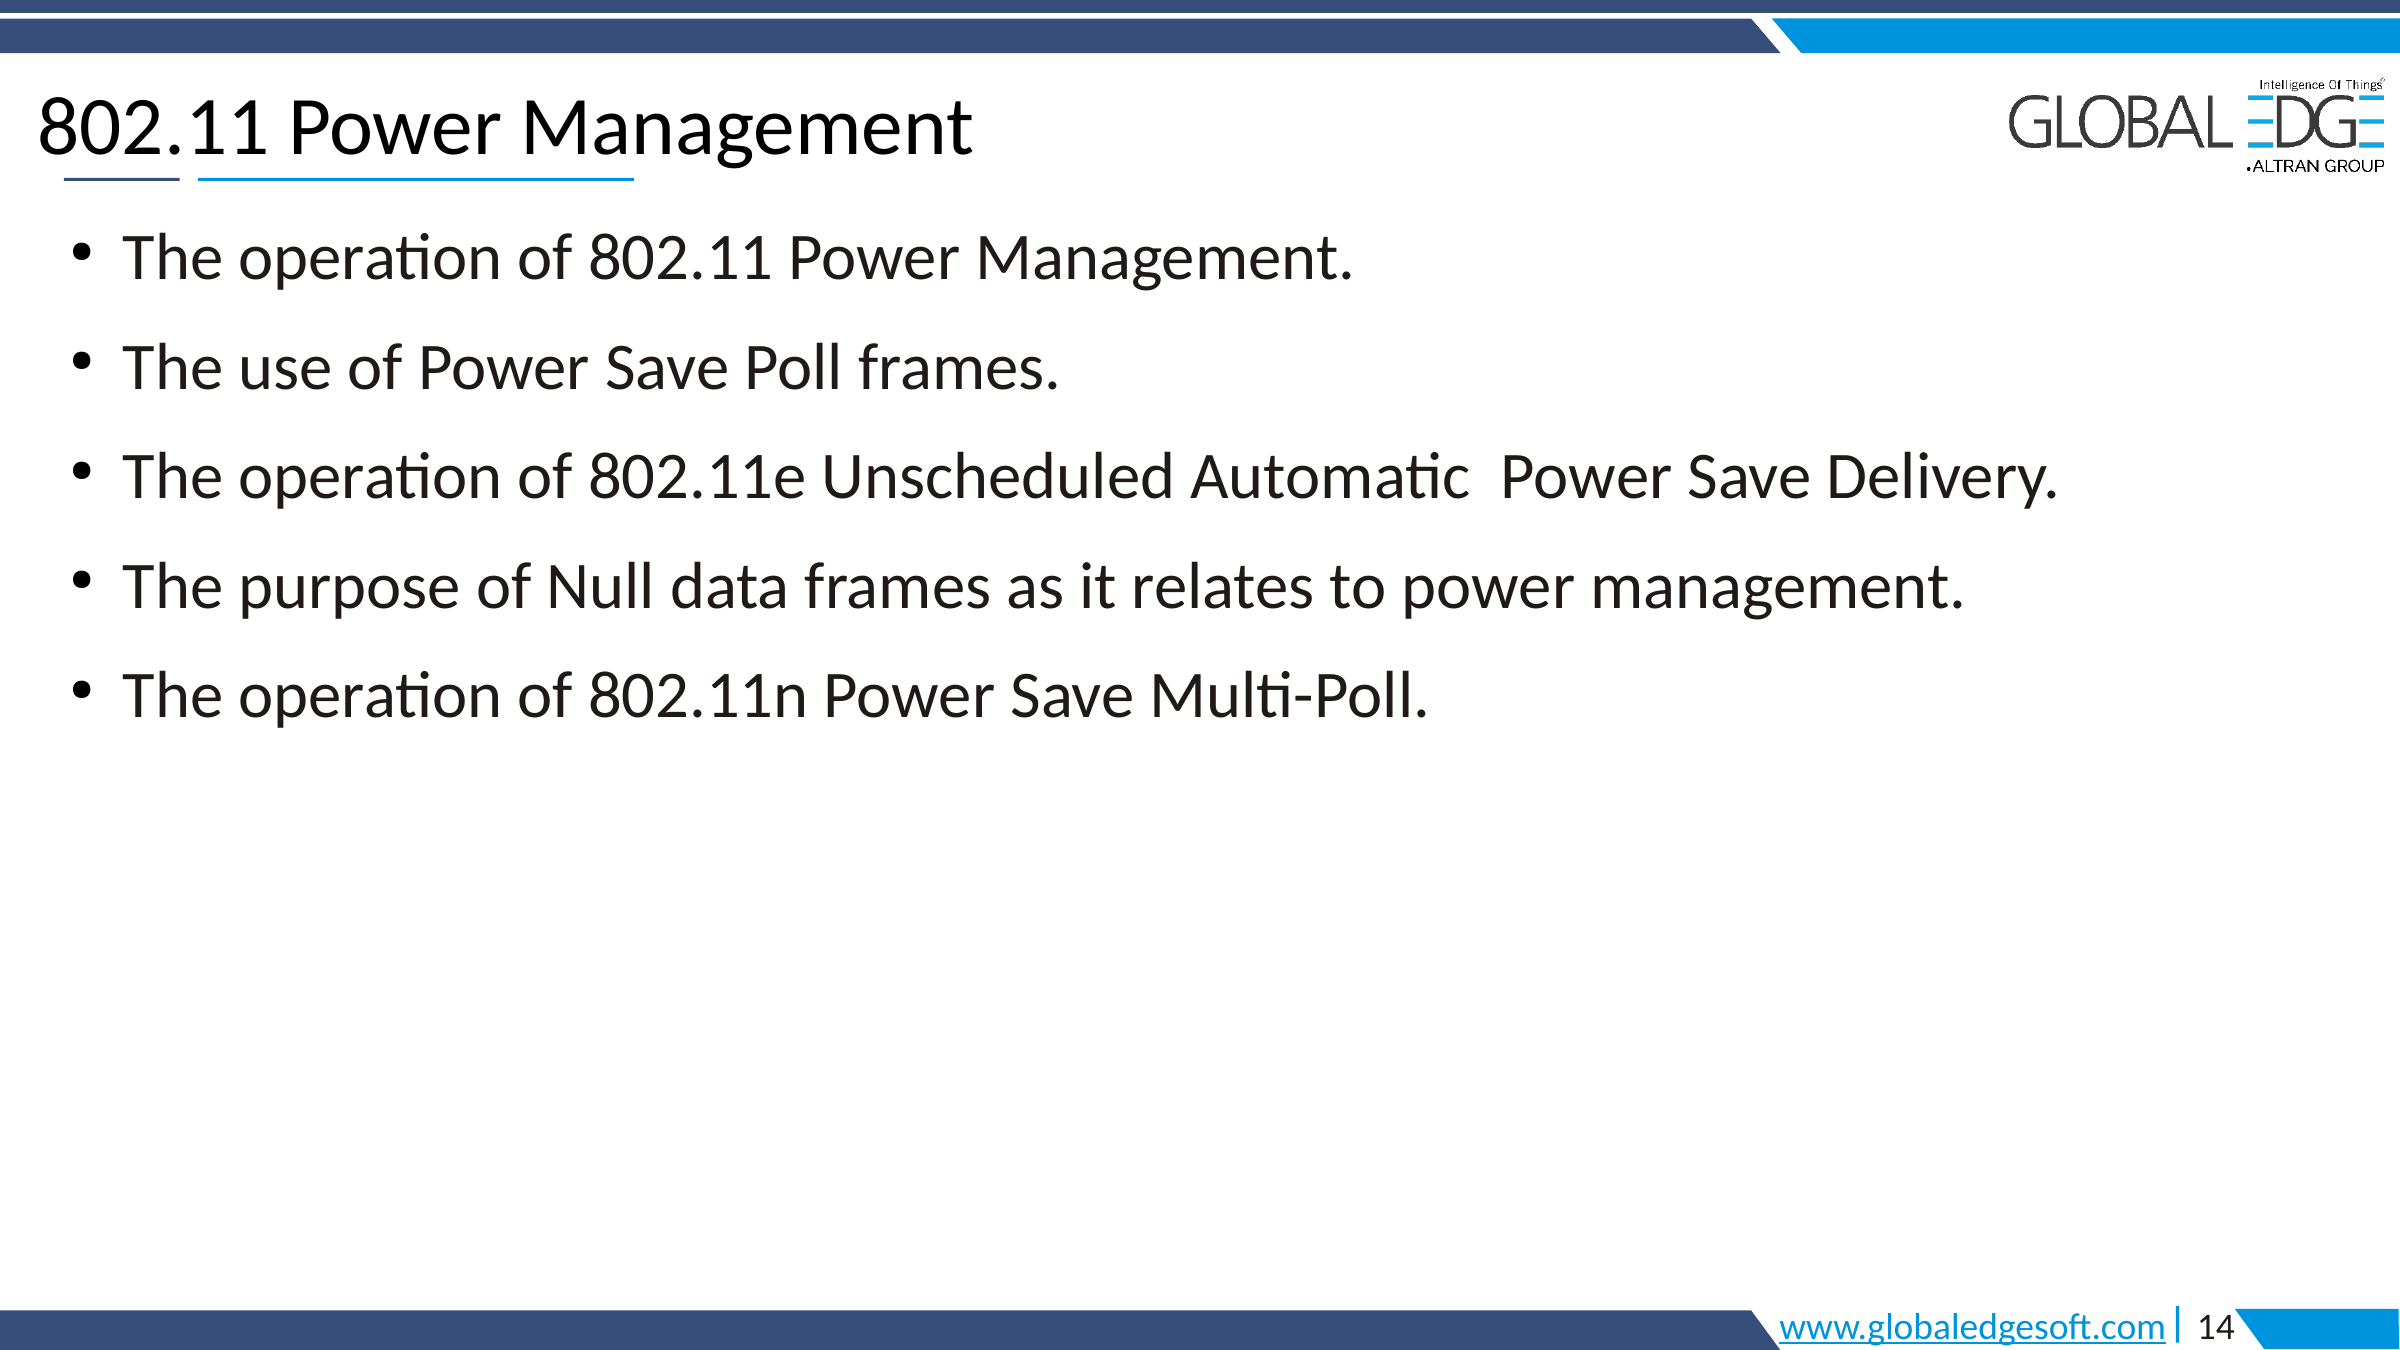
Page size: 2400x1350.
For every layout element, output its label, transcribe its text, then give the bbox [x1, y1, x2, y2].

list The operation of 802.11 Power Management. The use of Power Save Poll frames. The operation of 802.11e Unscheduled Automatic Power Save Delivery. The purpose of Null data frames as it relates to power management. The operation of 802.11n Power Save Multi-Poll. [40, 207, 2358, 1288]
picture [2001, 67, 2392, 182]
title 802.11 Power Management [26, 64, 1977, 178]
